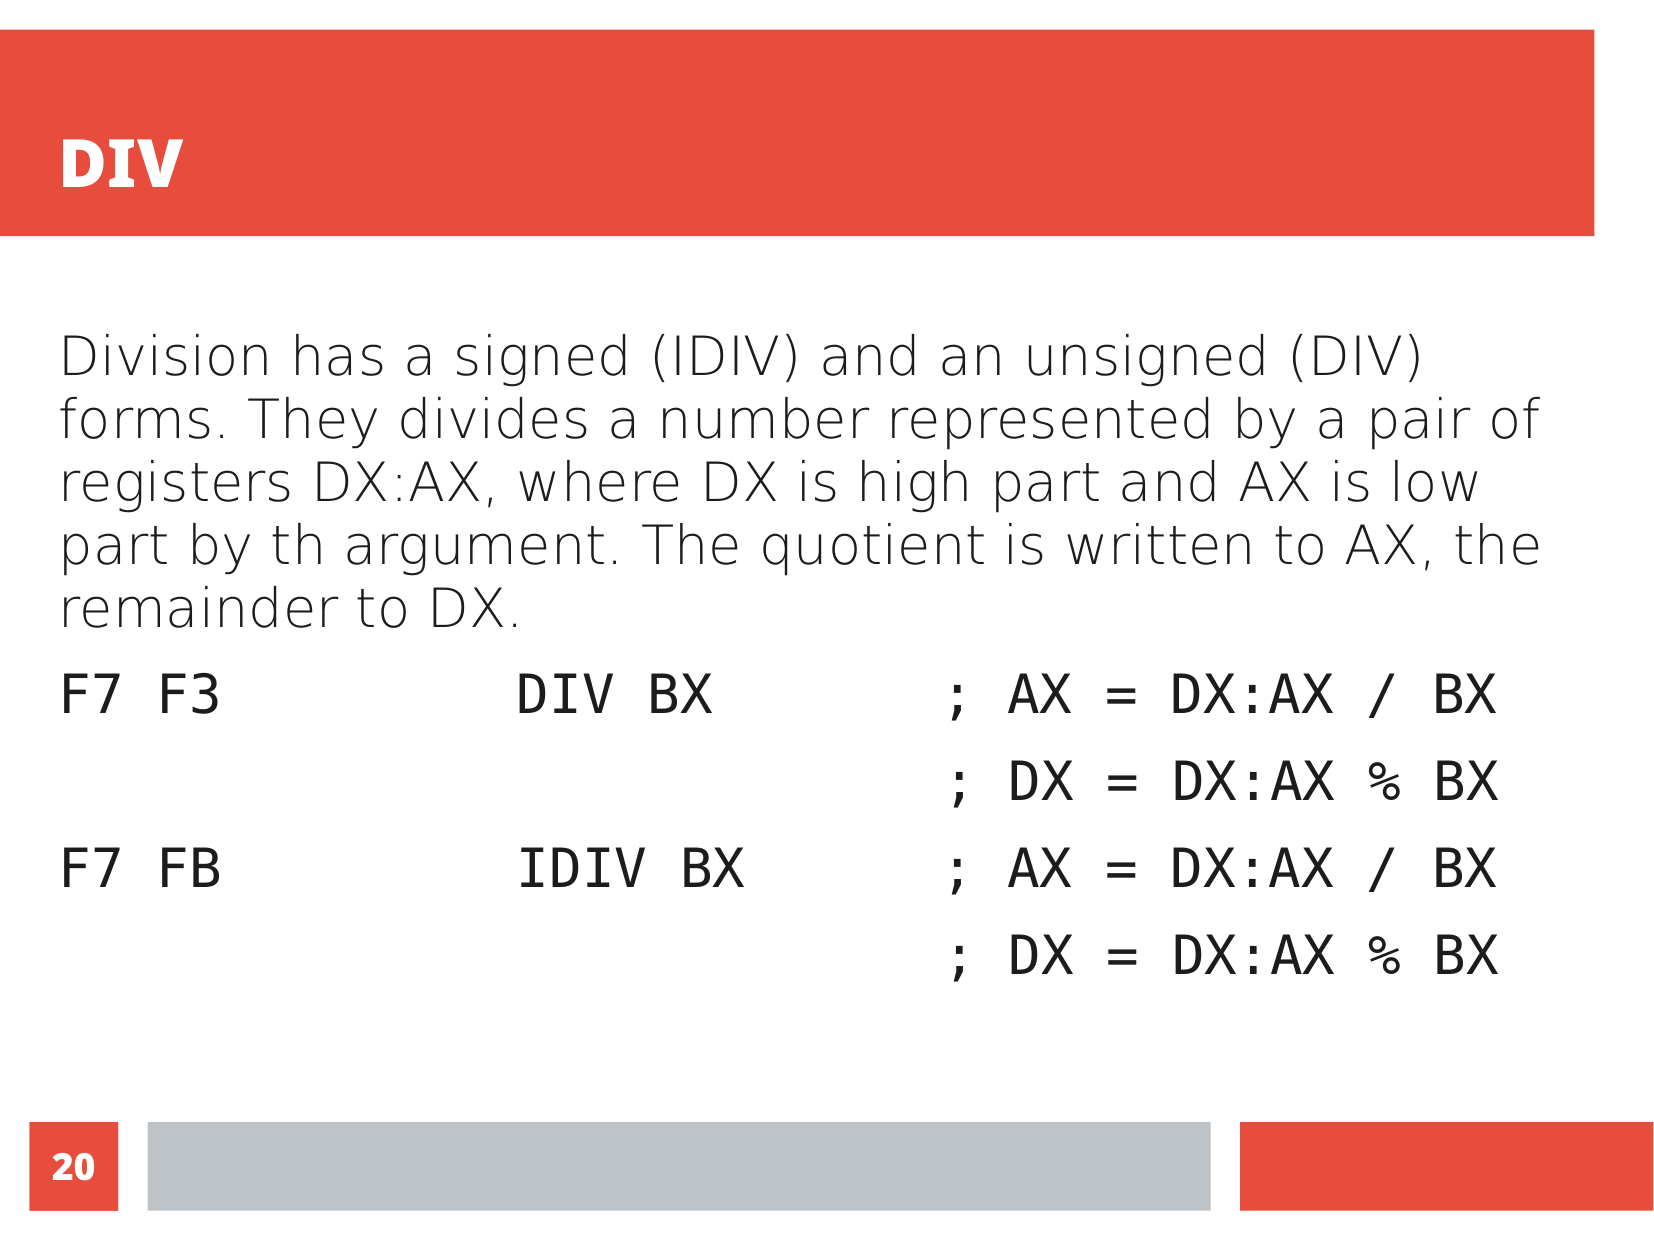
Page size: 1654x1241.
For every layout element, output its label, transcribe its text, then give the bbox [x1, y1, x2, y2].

title DIV [59, 59, 1595, 207]
list Division has a signed (IDIV) and an unsigned (DIV) forms. They divides a number represented by a pair of registers DX:AX, where DX is high part and AX is low part by th argument. The quotient is written to AX, the remainder to DX. F7 F3 DIV BX ; AX = DX:AX / BX ; DX = DX:AX % BX F7 FB IDIV BX ; AX = DX:AX / BX ; DX = DX:AX % BX [59, 324, 1565, 1093]
